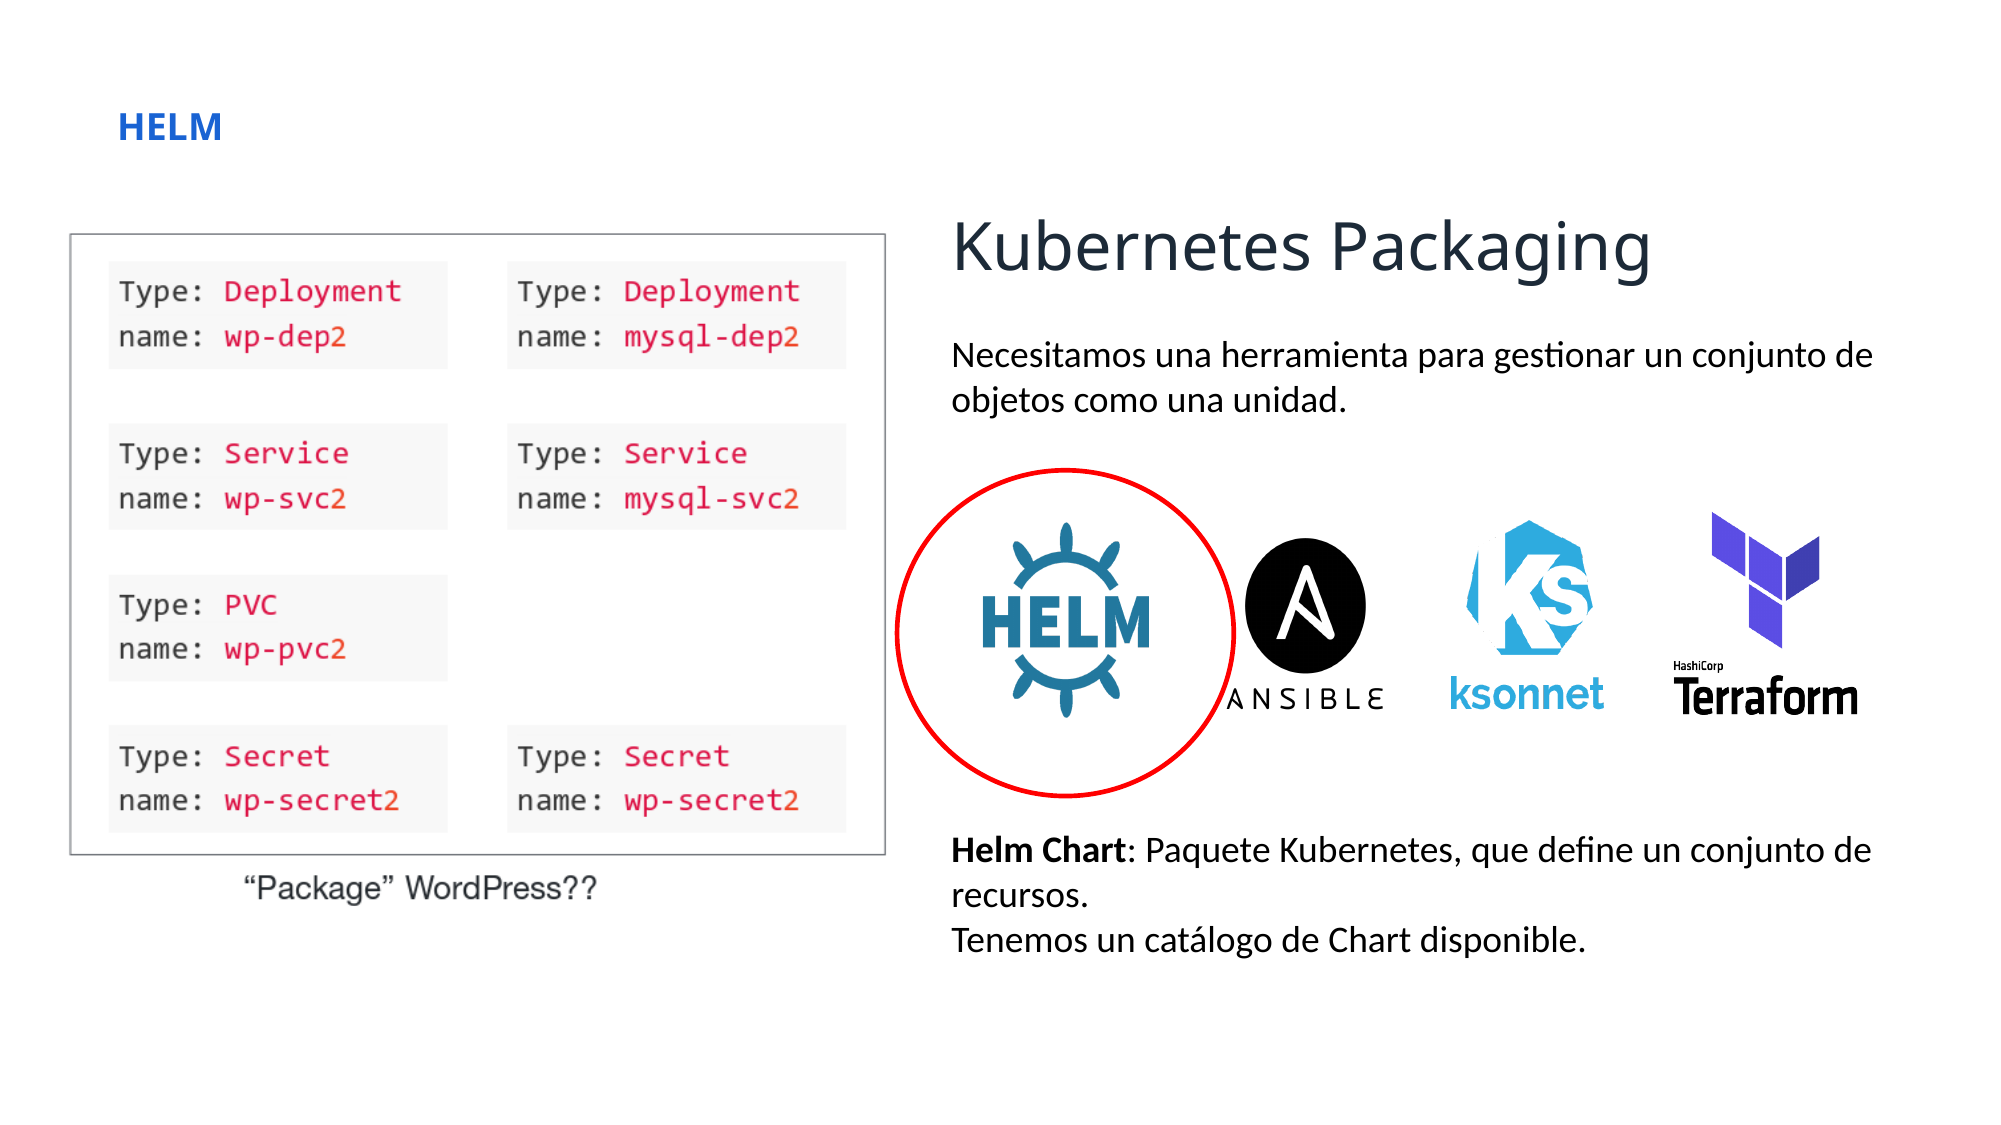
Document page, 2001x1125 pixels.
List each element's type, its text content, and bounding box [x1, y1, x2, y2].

picture [900, 592, 906, 674]
picture [1209, 519, 1399, 732]
text_box HELM [116, 100, 224, 152]
picture [1637, 468, 1894, 756]
picture [982, 522, 1149, 718]
picture [48, 215, 906, 910]
picture [1209, 555, 1231, 712]
picture [1451, 520, 1604, 747]
text_box Kubernetes Packaging Necesitamos una herramienta para gestionar un conjunto de objetos como una unidad. Helm Chart: Paquete Kubernetes, que define un conjunto de recursos. Tenemos un catálogo de Chart disponible. [936, 205, 1977, 418]
